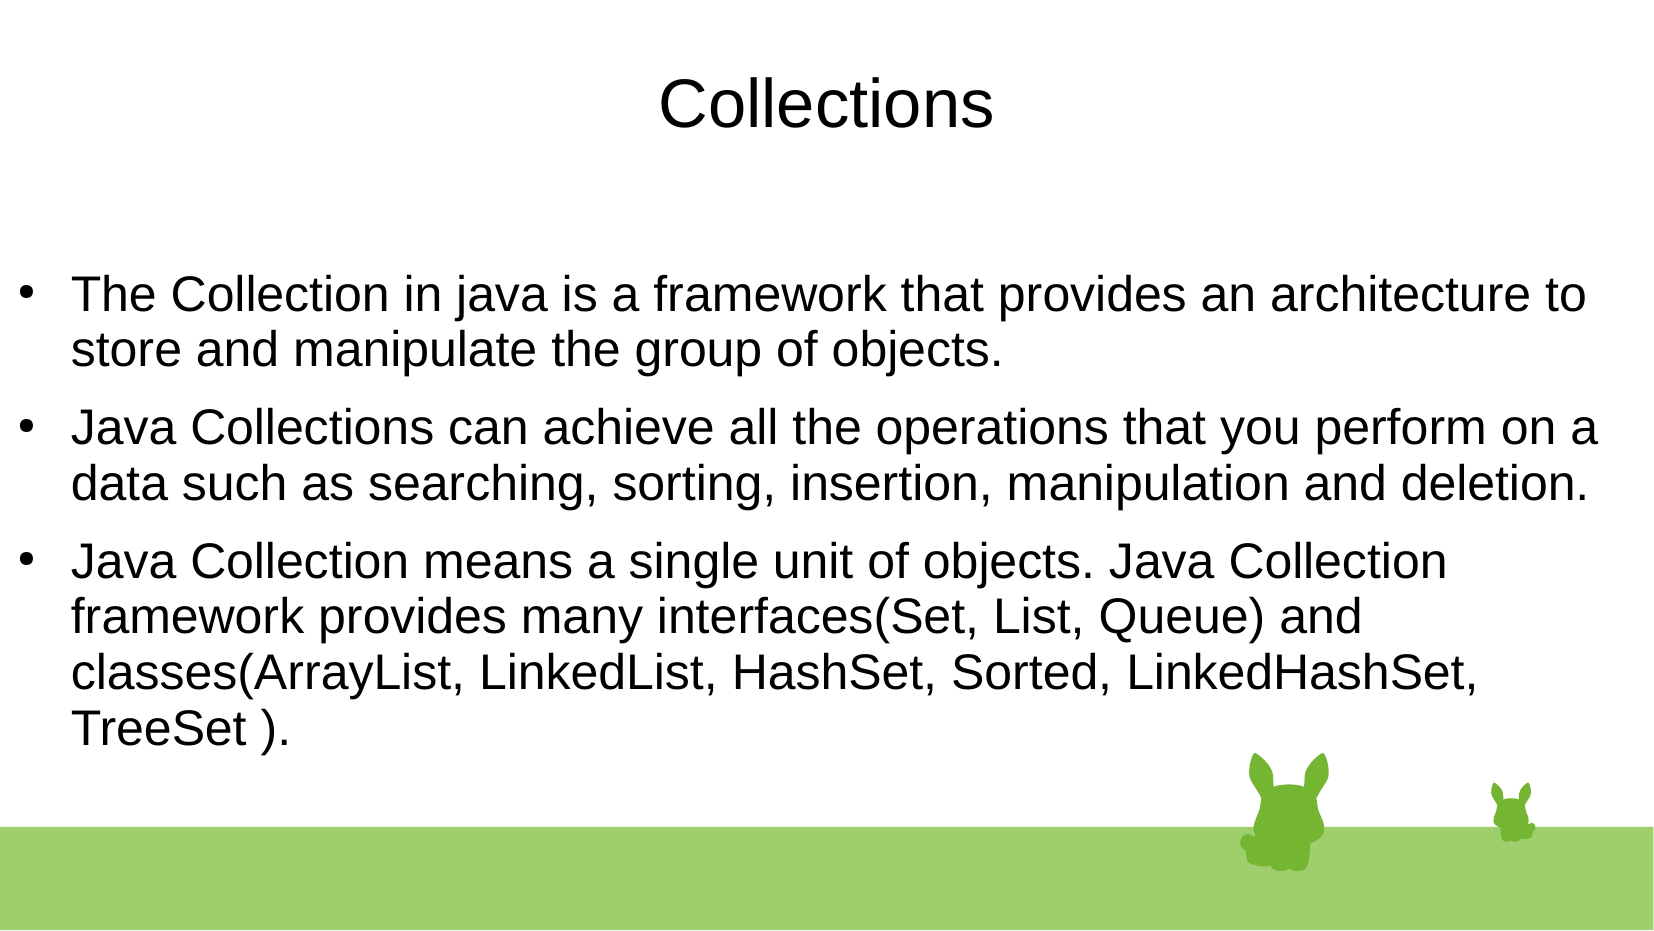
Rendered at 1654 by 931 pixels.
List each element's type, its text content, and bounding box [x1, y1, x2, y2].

list The Collection in java is a framework that provides an architecture to store and manipulate the group of objects. Java Collections can achieve all the operations that you perform on a data such as searching, sorting, insertion, manipulation and deletion. Java Collection means a single unit of objects. Java Collection framework provides many interfaces(Set, List, Queue) and classes(ArrayList, LinkedList, HashSet, Sorted, LinkedHashSet, TreeSet ). [0, 265, 1654, 768]
title Collections [88, 29, 1565, 178]
